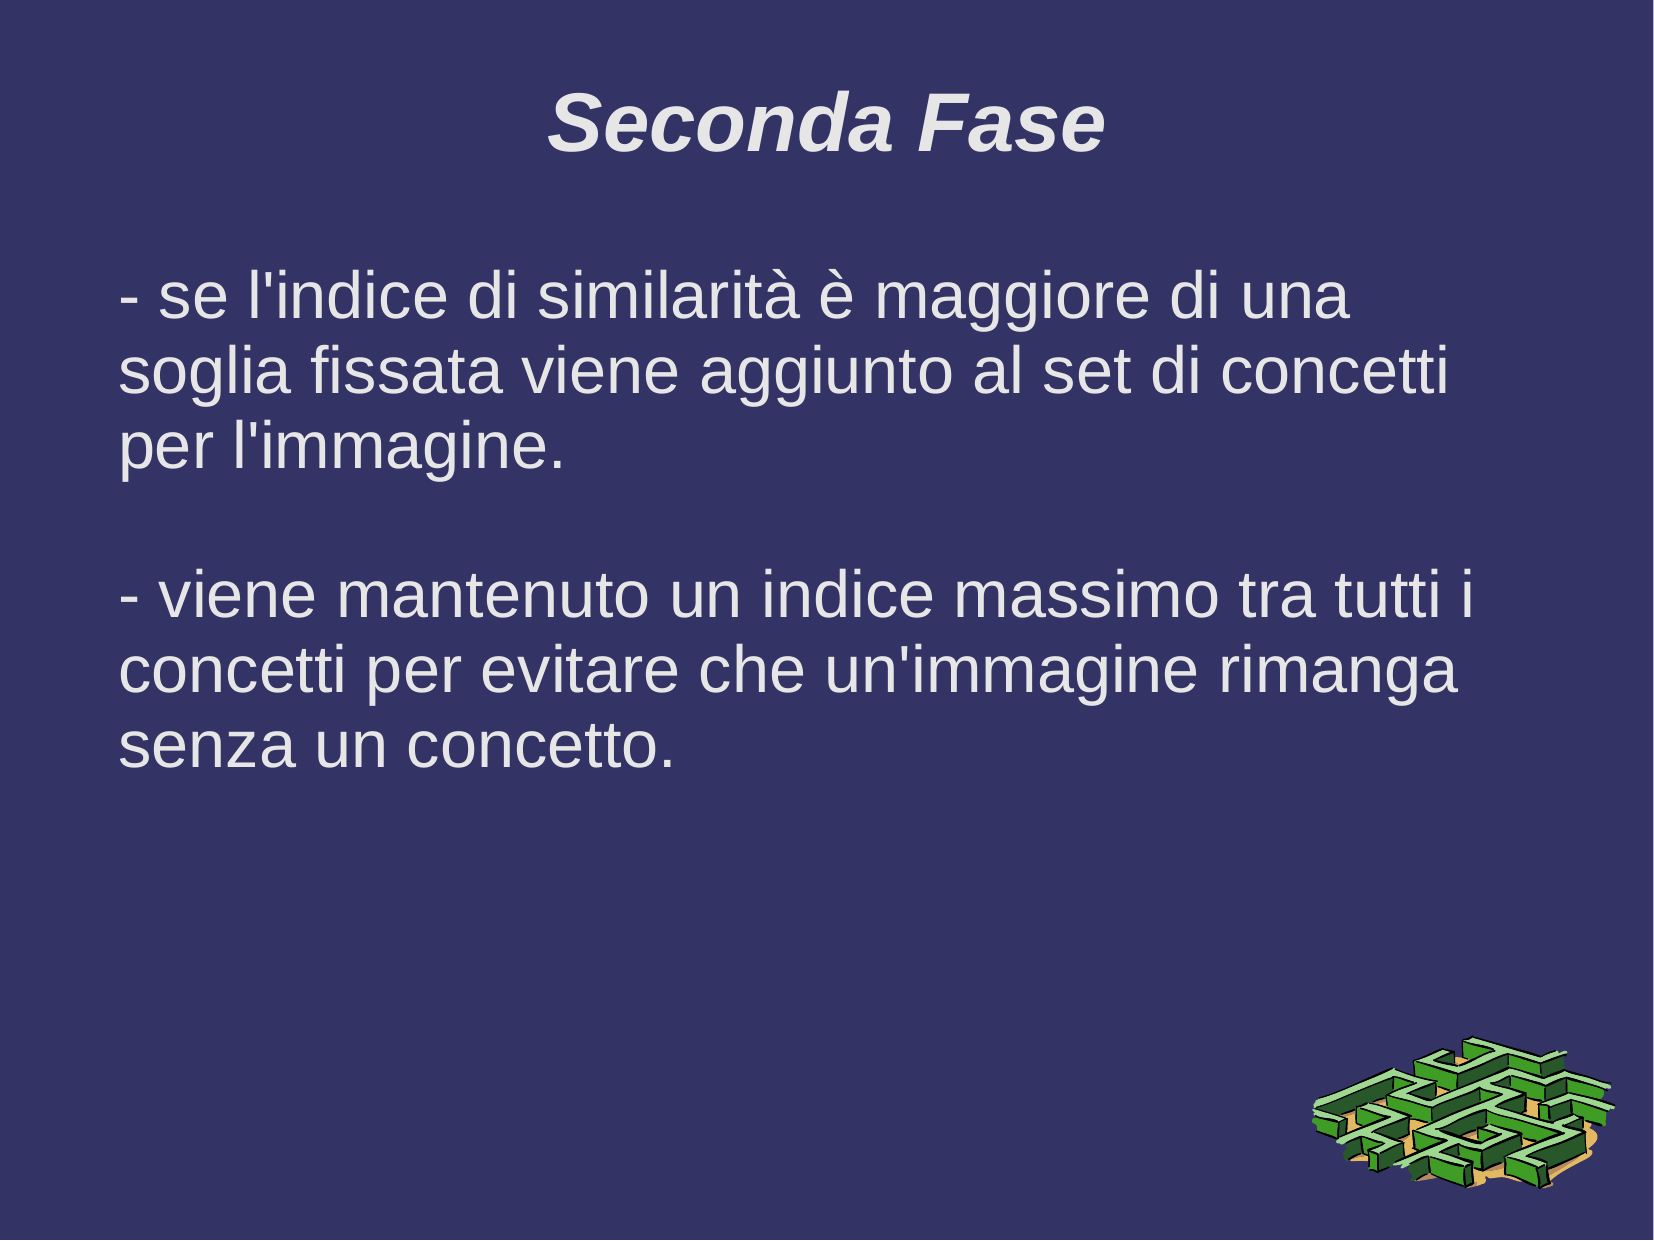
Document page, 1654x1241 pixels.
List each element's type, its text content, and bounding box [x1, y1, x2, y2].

title Seconda Fase [121, 19, 1534, 227]
list - se l'indice di similarità è maggiore di una soglia fissata viene aggiunto al set di concetti per l'immagine. - viene mantenuto un indice massimo tra tutti i concetti per evitare che un'immagine rimanga senza un concetto. [118, 258, 1509, 1040]
